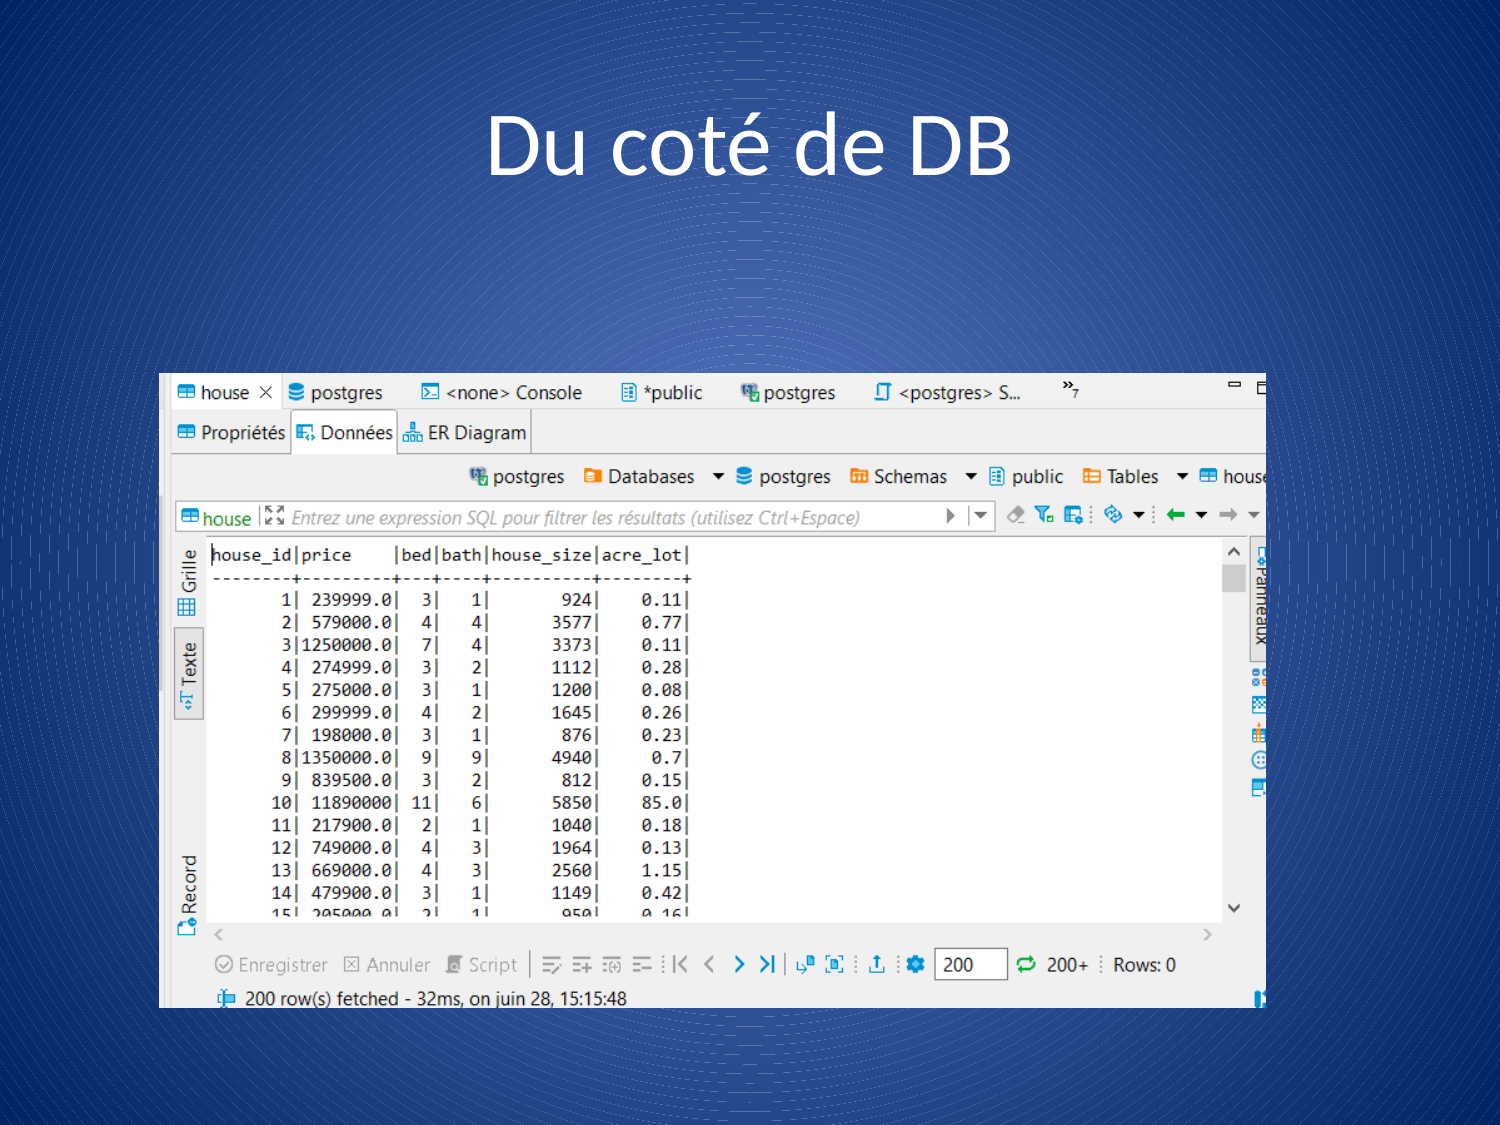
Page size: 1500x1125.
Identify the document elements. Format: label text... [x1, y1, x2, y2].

picture [159, 373, 1266, 1008]
title Du coté de DB [75, 45, 1426, 233]
